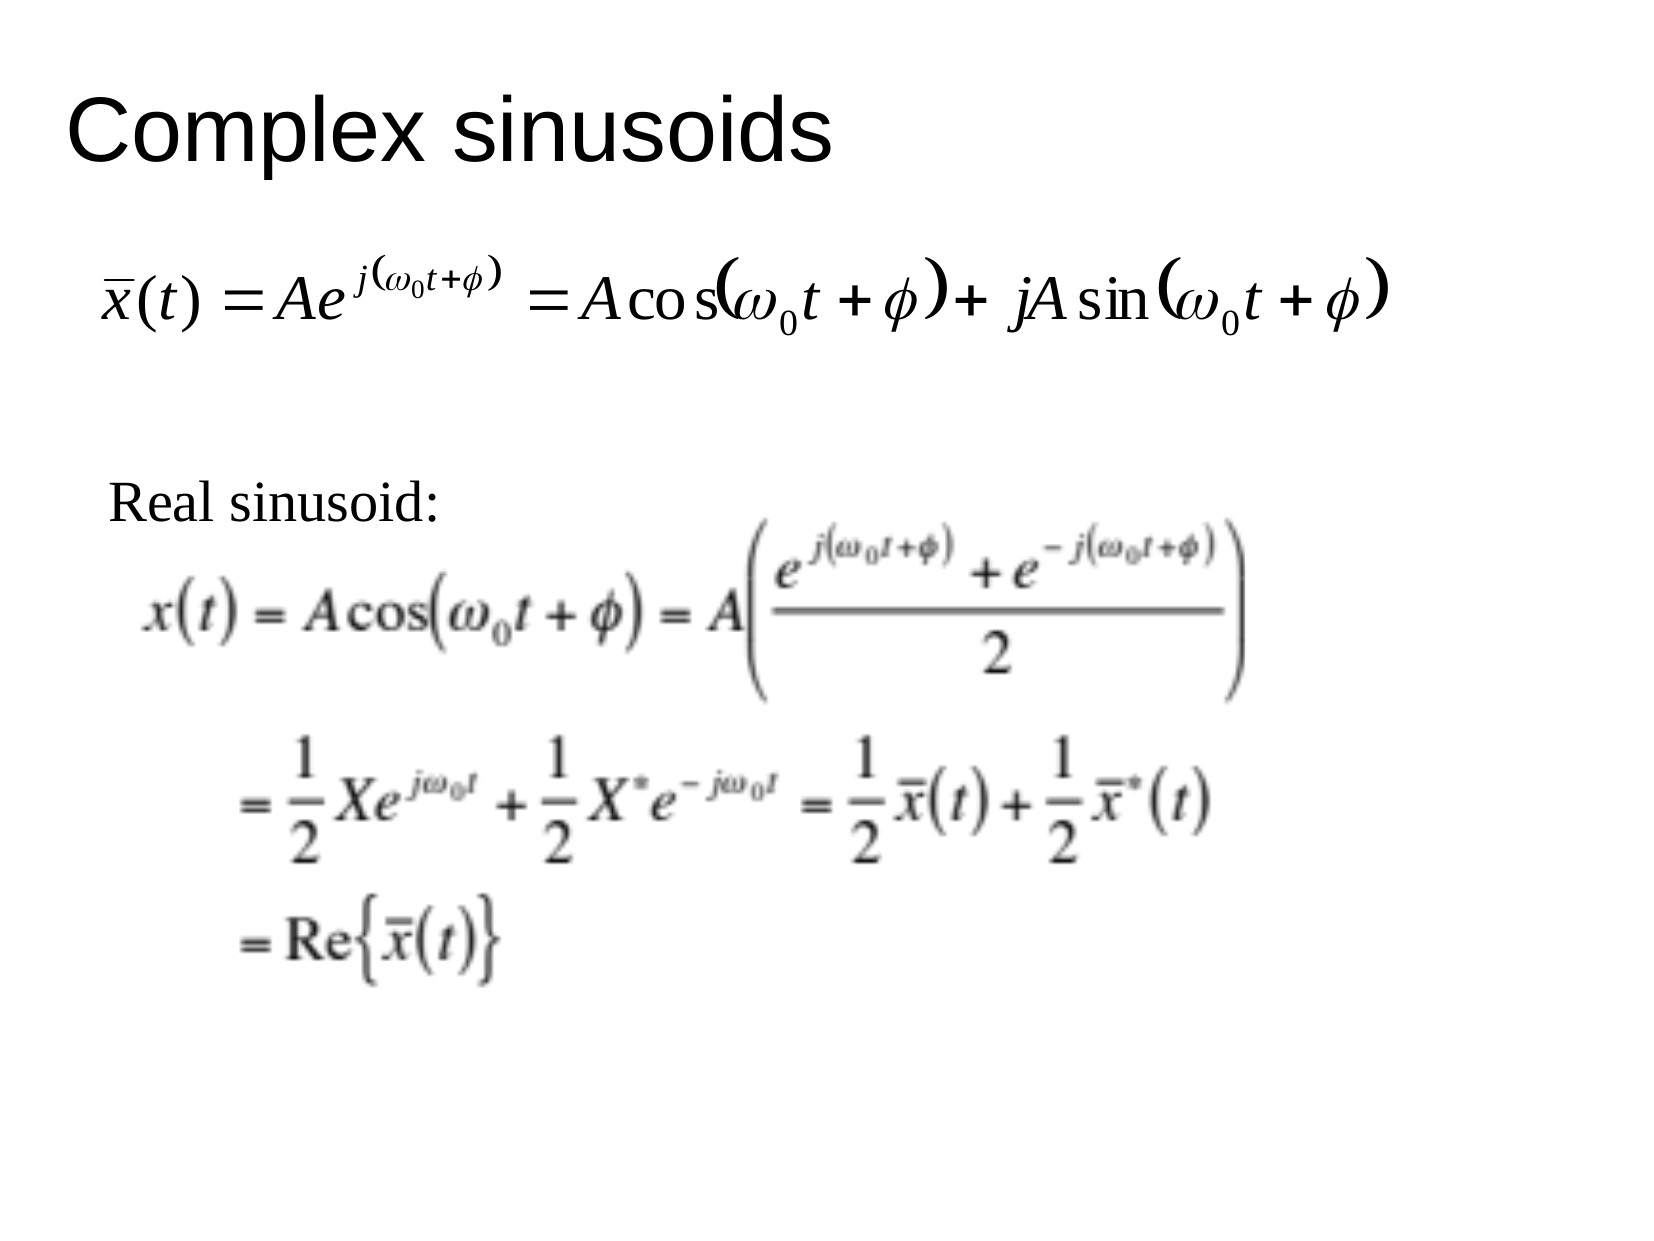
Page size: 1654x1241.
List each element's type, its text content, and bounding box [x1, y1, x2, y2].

picture [90, 250, 1390, 351]
picture [135, 512, 1246, 988]
text_box Real sinusoid: [93, 451, 456, 542]
title Complex sinusoids [65, 25, 1554, 233]
